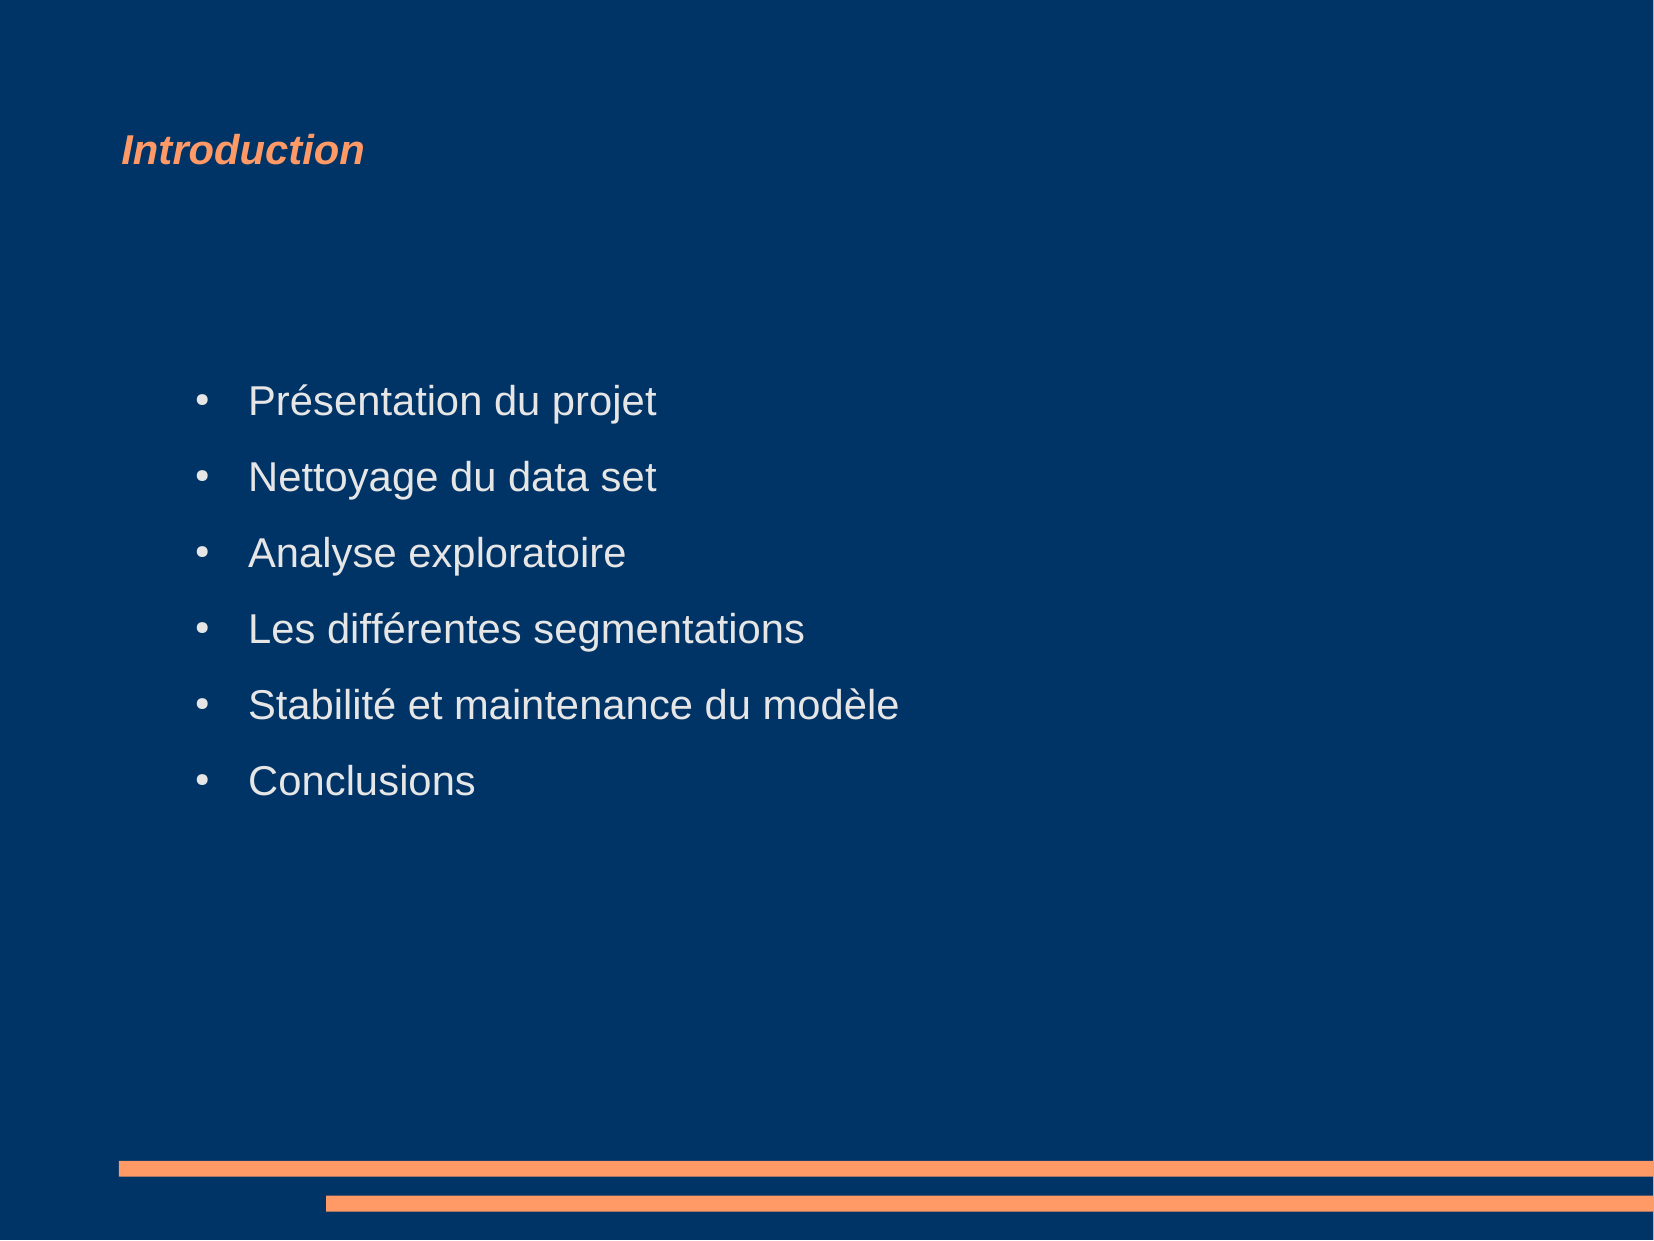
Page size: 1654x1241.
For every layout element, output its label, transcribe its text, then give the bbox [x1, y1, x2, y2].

title Introduction [121, 46, 1534, 254]
list Présentation du projet Nettoyage du data set Analyse exploratoire Les différentes segmentations Stabilité et maintenance du modèle Conclusions [177, 377, 1568, 1052]
